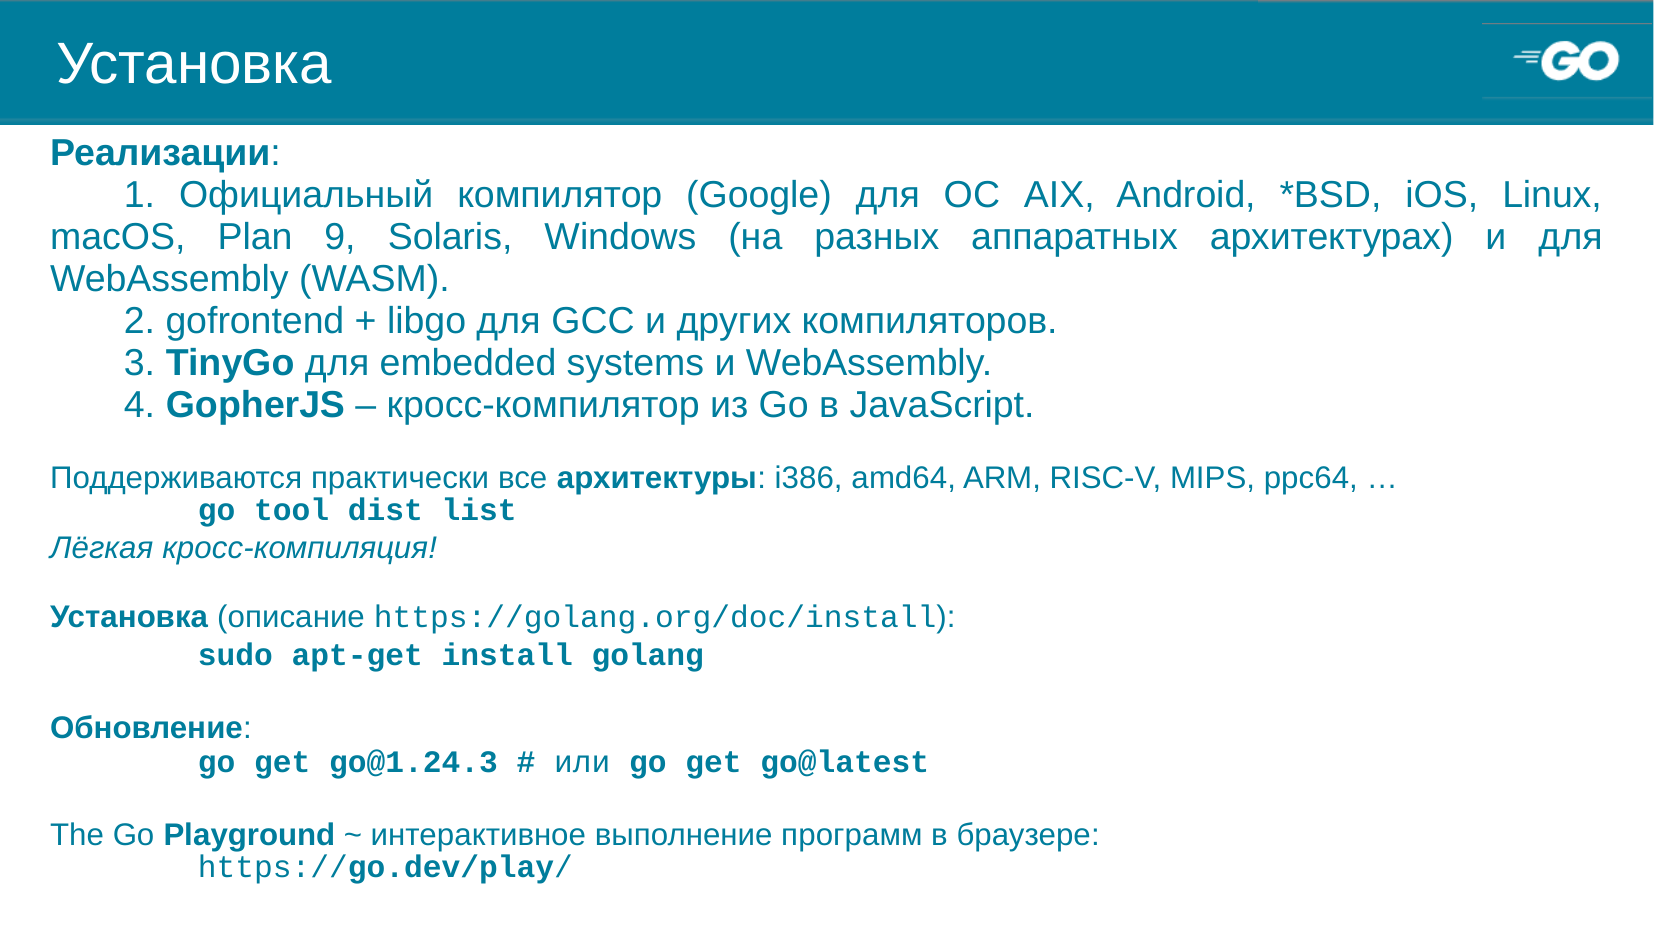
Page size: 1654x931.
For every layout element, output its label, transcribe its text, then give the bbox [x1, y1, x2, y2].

text_box Реализации: 1. Официальный компилятор (Google) для ОС AIX, Android, *BSD, iOS, Linux, macOS, Plan 9, Solaris, Windows (на разных аппаратных архитектурах) и для WebAssembly (WASM). 2. gofrontend + libgo для GCC и других компиляторов. 3. TinyGo для embedded systems и WebAssembly. 4. GopherJS – кросс-компилятор из Go в JavaScript. Поддерживаются практически все архитектуры: i386, amd64, ARM, RISC-V, MIPS, ppc64, … go tool dist list Лёгкая кросс-компиляция! Установка (описание https://golang.org/doc/install): sudo apt-get install golang Обновление: go get go@1.24.3 # или go get go@latest The Go Playground ~ интерактивное выполнение программ в браузере: https://go.dev/play/ [35, 124, 1619, 898]
picture [1542, 41, 1619, 81]
text_box Установка [41, 23, 1495, 104]
